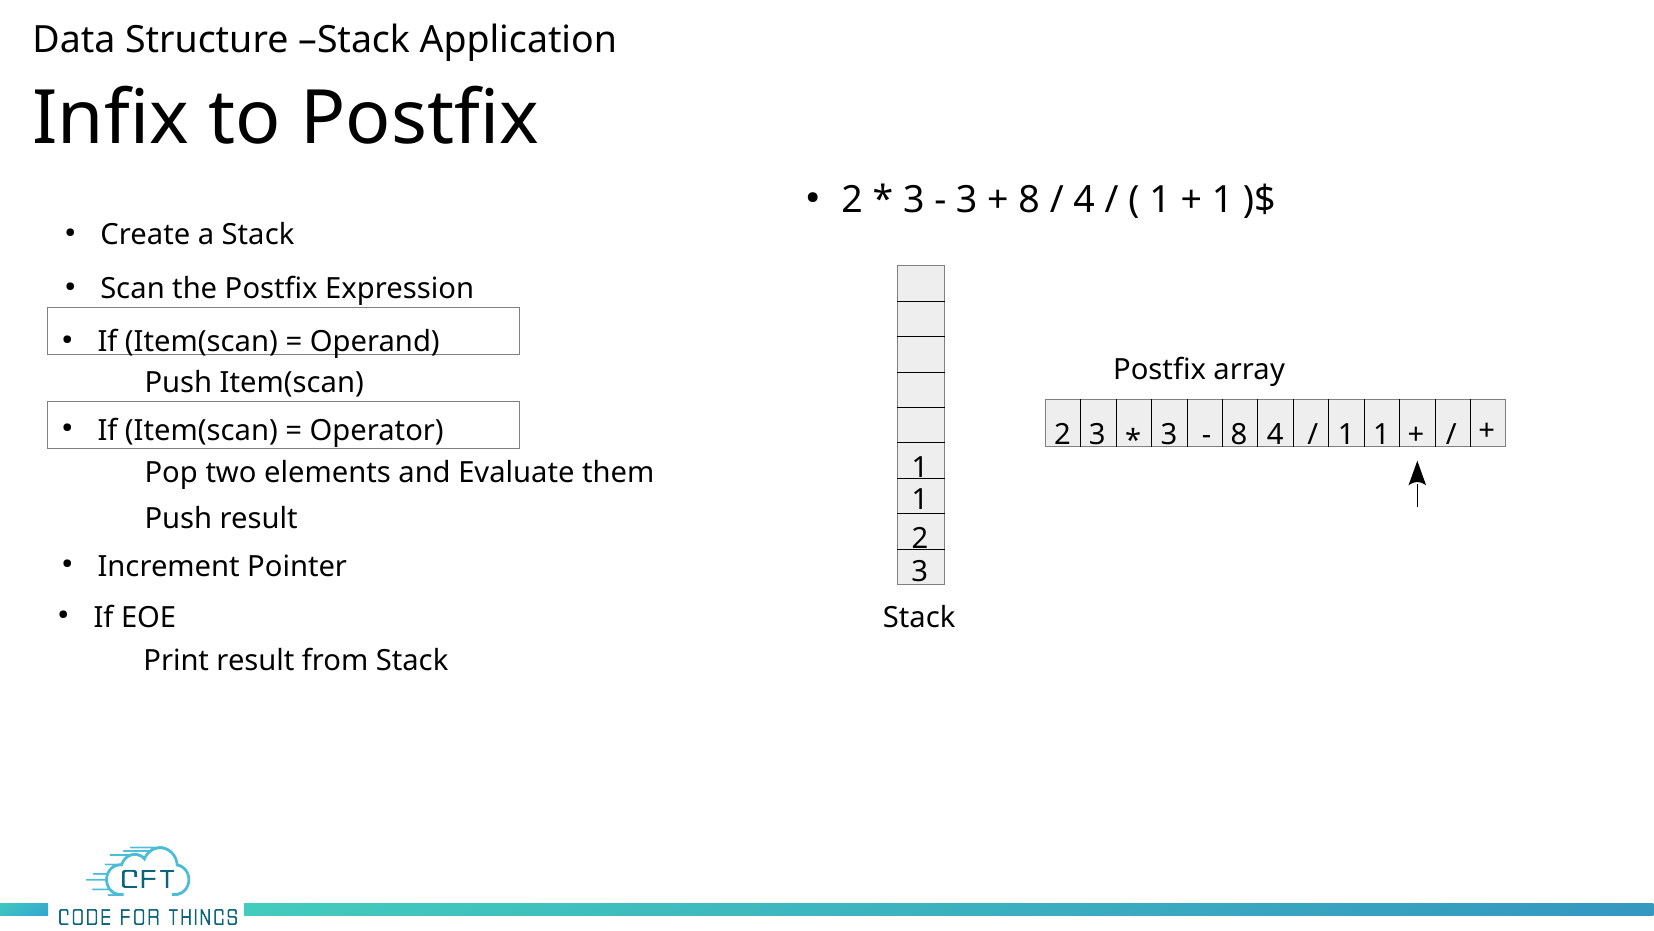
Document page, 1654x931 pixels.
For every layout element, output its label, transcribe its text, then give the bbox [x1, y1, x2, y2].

text_box / [1431, 405, 1471, 455]
text_box 1 [1372, 405, 1407, 455]
text_box 1 [896, 489, 945, 521]
text_box * [1110, 411, 1159, 461]
text_box If (Item(scan) = Operand) [47, 312, 491, 373]
text_box [1152, 399, 1187, 405]
text_box 3 [896, 559, 945, 593]
text_box [1329, 399, 1364, 405]
text_box [897, 408, 945, 439]
text_box - [1187, 405, 1236, 455]
picture [59, 846, 237, 925]
text_box 2 [896, 521, 945, 559]
text_box 1 [896, 439, 945, 489]
text_box [897, 373, 945, 407]
text_box Increment Pointer [47, 537, 621, 597]
text_box 2 * 3 - 3 + 8 / 4 / ( 1 + 1 )$ [791, 165, 1377, 225]
text_box [1223, 399, 1257, 405]
text_box Scan the Postfix Expression [50, 259, 537, 319]
text_box 2 [1039, 405, 1074, 455]
text_box + [1463, 401, 1518, 451]
text_box [1365, 399, 1399, 405]
text_box 4 [1252, 405, 1292, 455]
text_box [897, 265, 945, 301]
text_box [47, 307, 520, 355]
text_box If (Item(scan) = Operator) [47, 401, 496, 461]
text_box [1081, 399, 1116, 405]
title Data Structure –Stack Application Infix to Postfix [32, 12, 1536, 166]
text_box [1258, 399, 1293, 405]
text_box [897, 302, 945, 336]
text_box [1188, 399, 1222, 405]
text_box [1045, 399, 1080, 405]
text_box Print result from Stack [93, 631, 615, 691]
text_box 3 [1145, 405, 1187, 455]
text_box + [1407, 405, 1431, 455]
text_box [496, 401, 520, 449]
text_box [1117, 399, 1151, 411]
text_box Stack [868, 588, 979, 638]
text_box 8 [1236, 405, 1252, 455]
text_box [897, 337, 945, 372]
text_box [1400, 399, 1435, 405]
text_box Create a Stack [50, 206, 355, 266]
text_box [1436, 399, 1470, 405]
text_box 1 [1341, 405, 1372, 455]
text_box If EOE [43, 588, 375, 638]
text_box Postfix array [1098, 340, 1312, 390]
text_box / [1292, 405, 1341, 455]
text_box 3 [1074, 405, 1123, 455]
text_box [1294, 399, 1328, 405]
text_box Push result [94, 490, 426, 550]
text_box Pop two elements and Evaluate them [94, 443, 709, 502]
text_box Push Item(scan) [94, 373, 426, 401]
